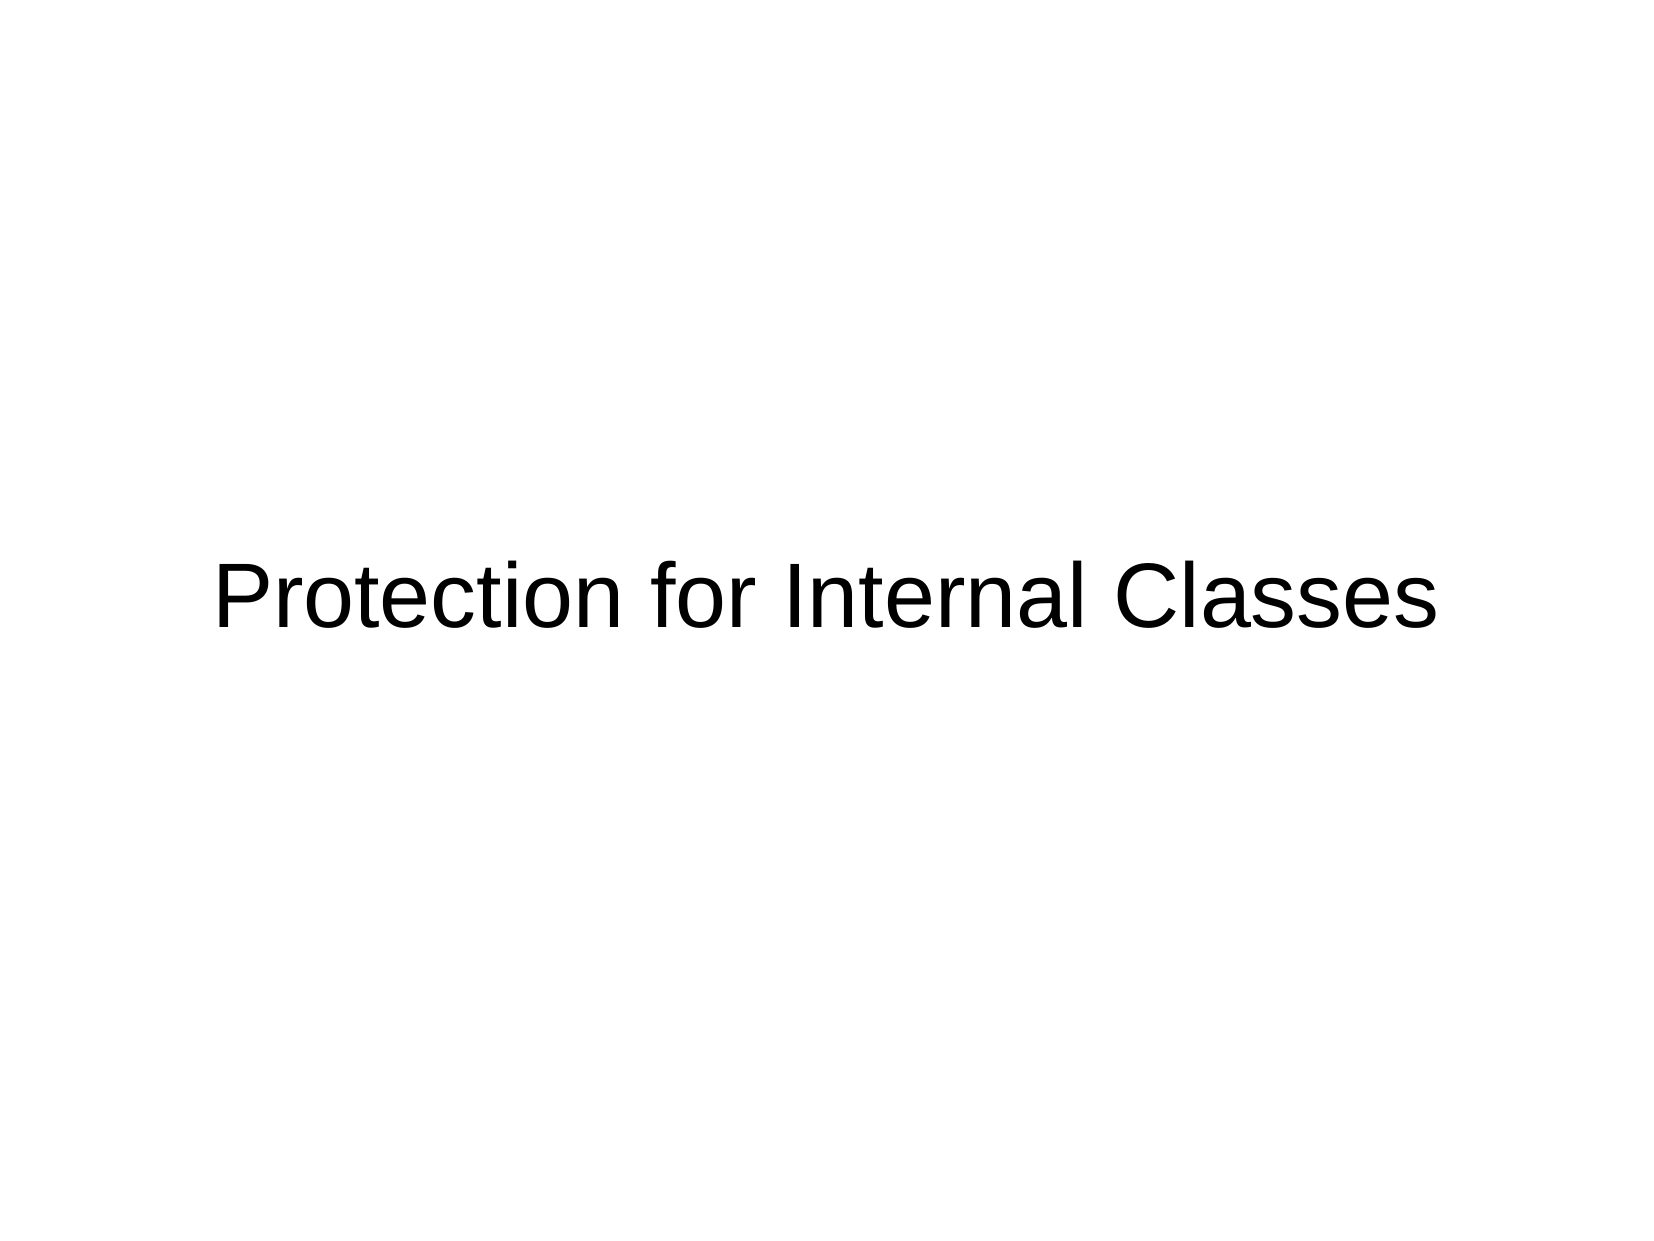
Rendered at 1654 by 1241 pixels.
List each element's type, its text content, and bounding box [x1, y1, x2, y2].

title Protection for Internal Classes [82, 492, 1571, 700]
